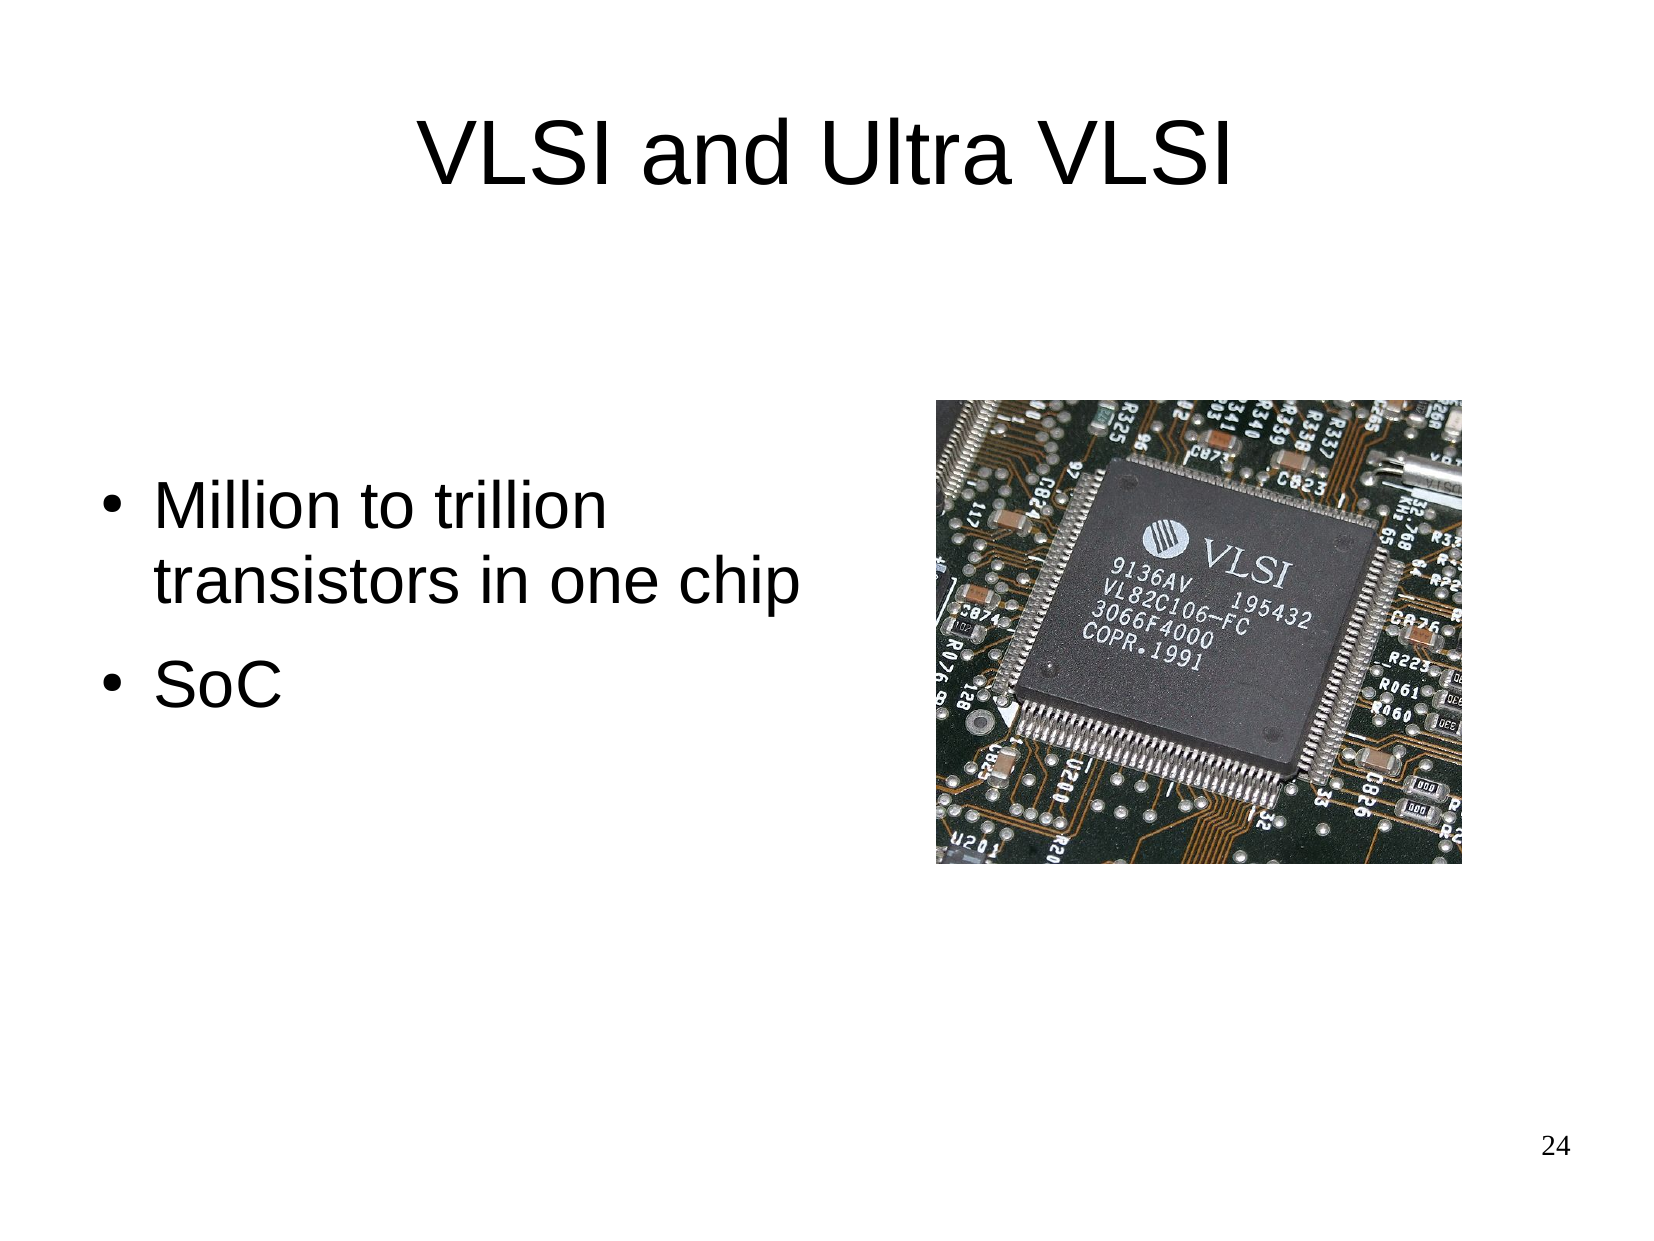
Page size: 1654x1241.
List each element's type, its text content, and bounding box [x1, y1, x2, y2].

title VLSI and Ultra VLSI [82, 49, 1571, 257]
list Million to trillion transistors in one chip SoC [82, 468, 833, 1188]
picture [936, 400, 1462, 864]
